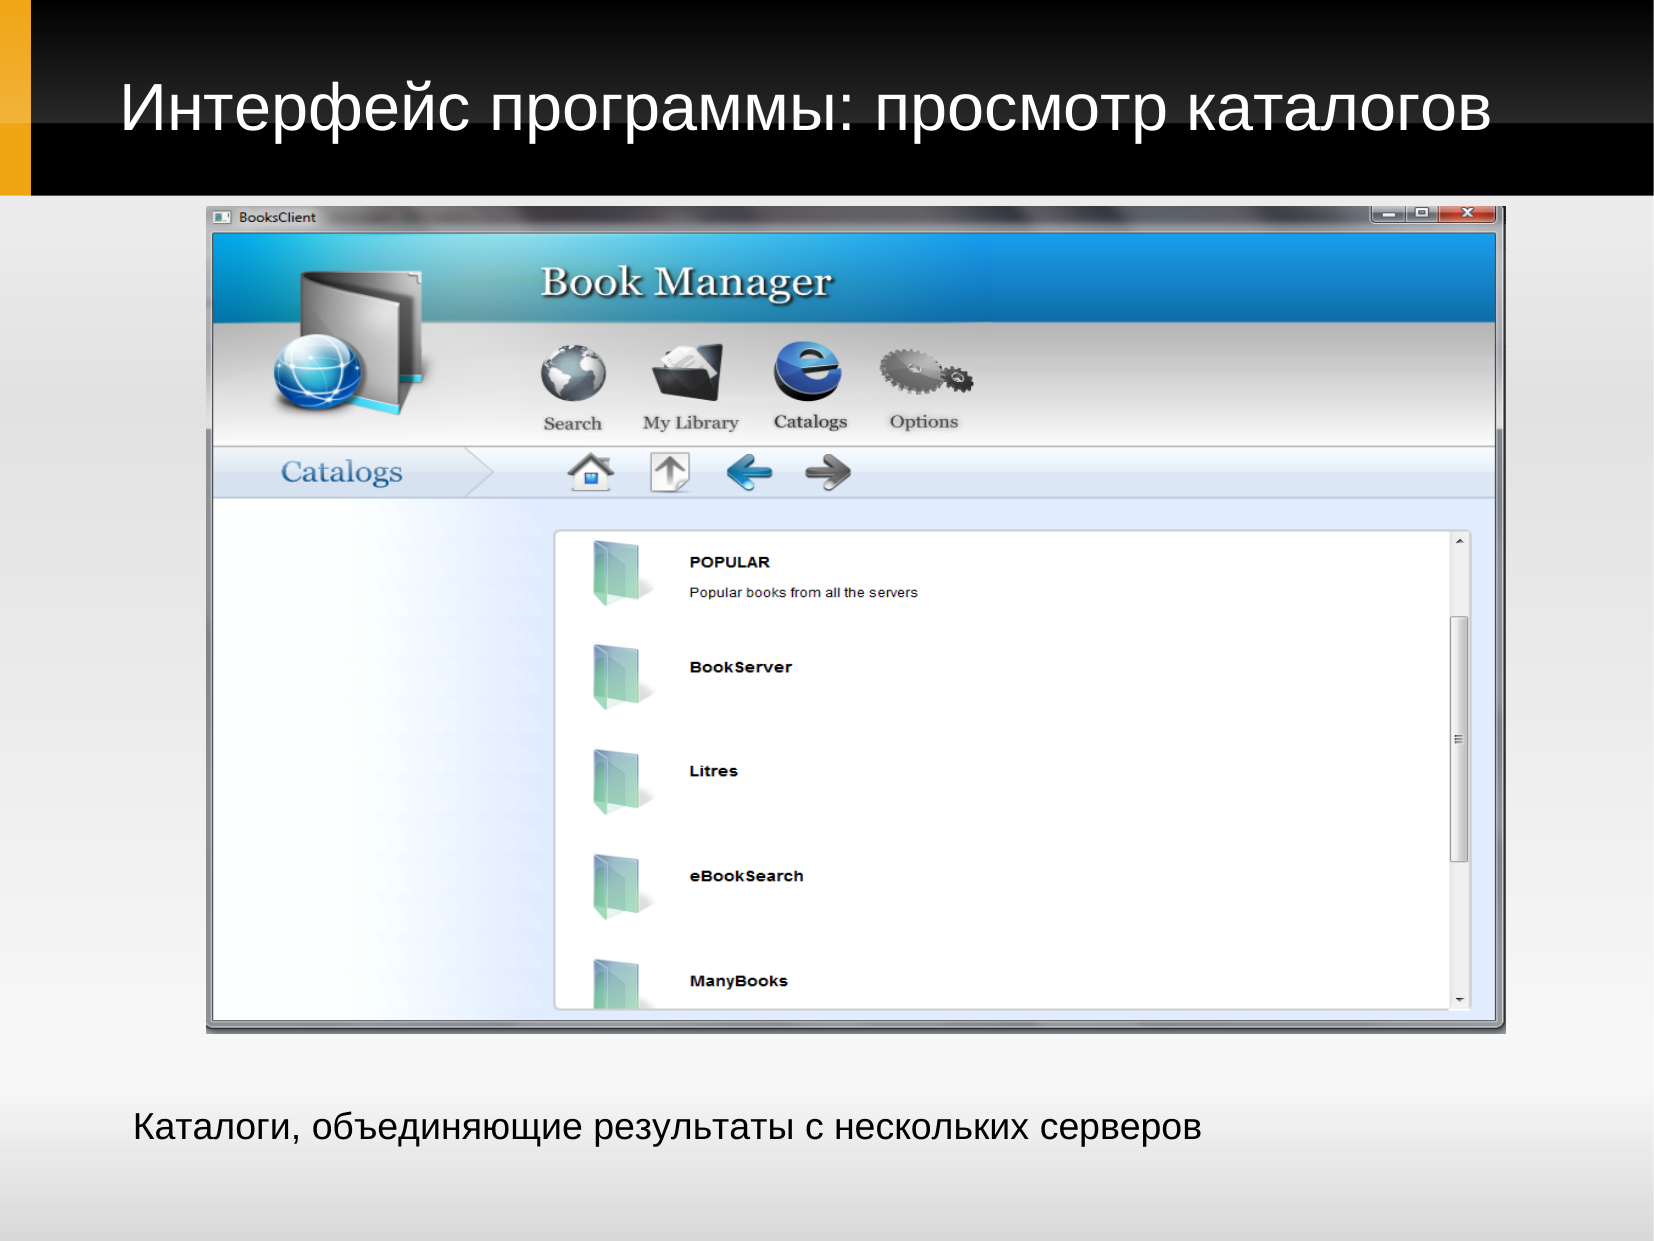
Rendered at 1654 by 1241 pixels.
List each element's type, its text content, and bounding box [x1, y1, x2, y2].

picture [0, 0, 1654, 1241]
text_box Интерфейс программы: просмотр каталогов [104, 53, 1654, 172]
text_box Каталоги, объединяющие результаты с нескольких серверов [118, 1092, 1236, 1155]
